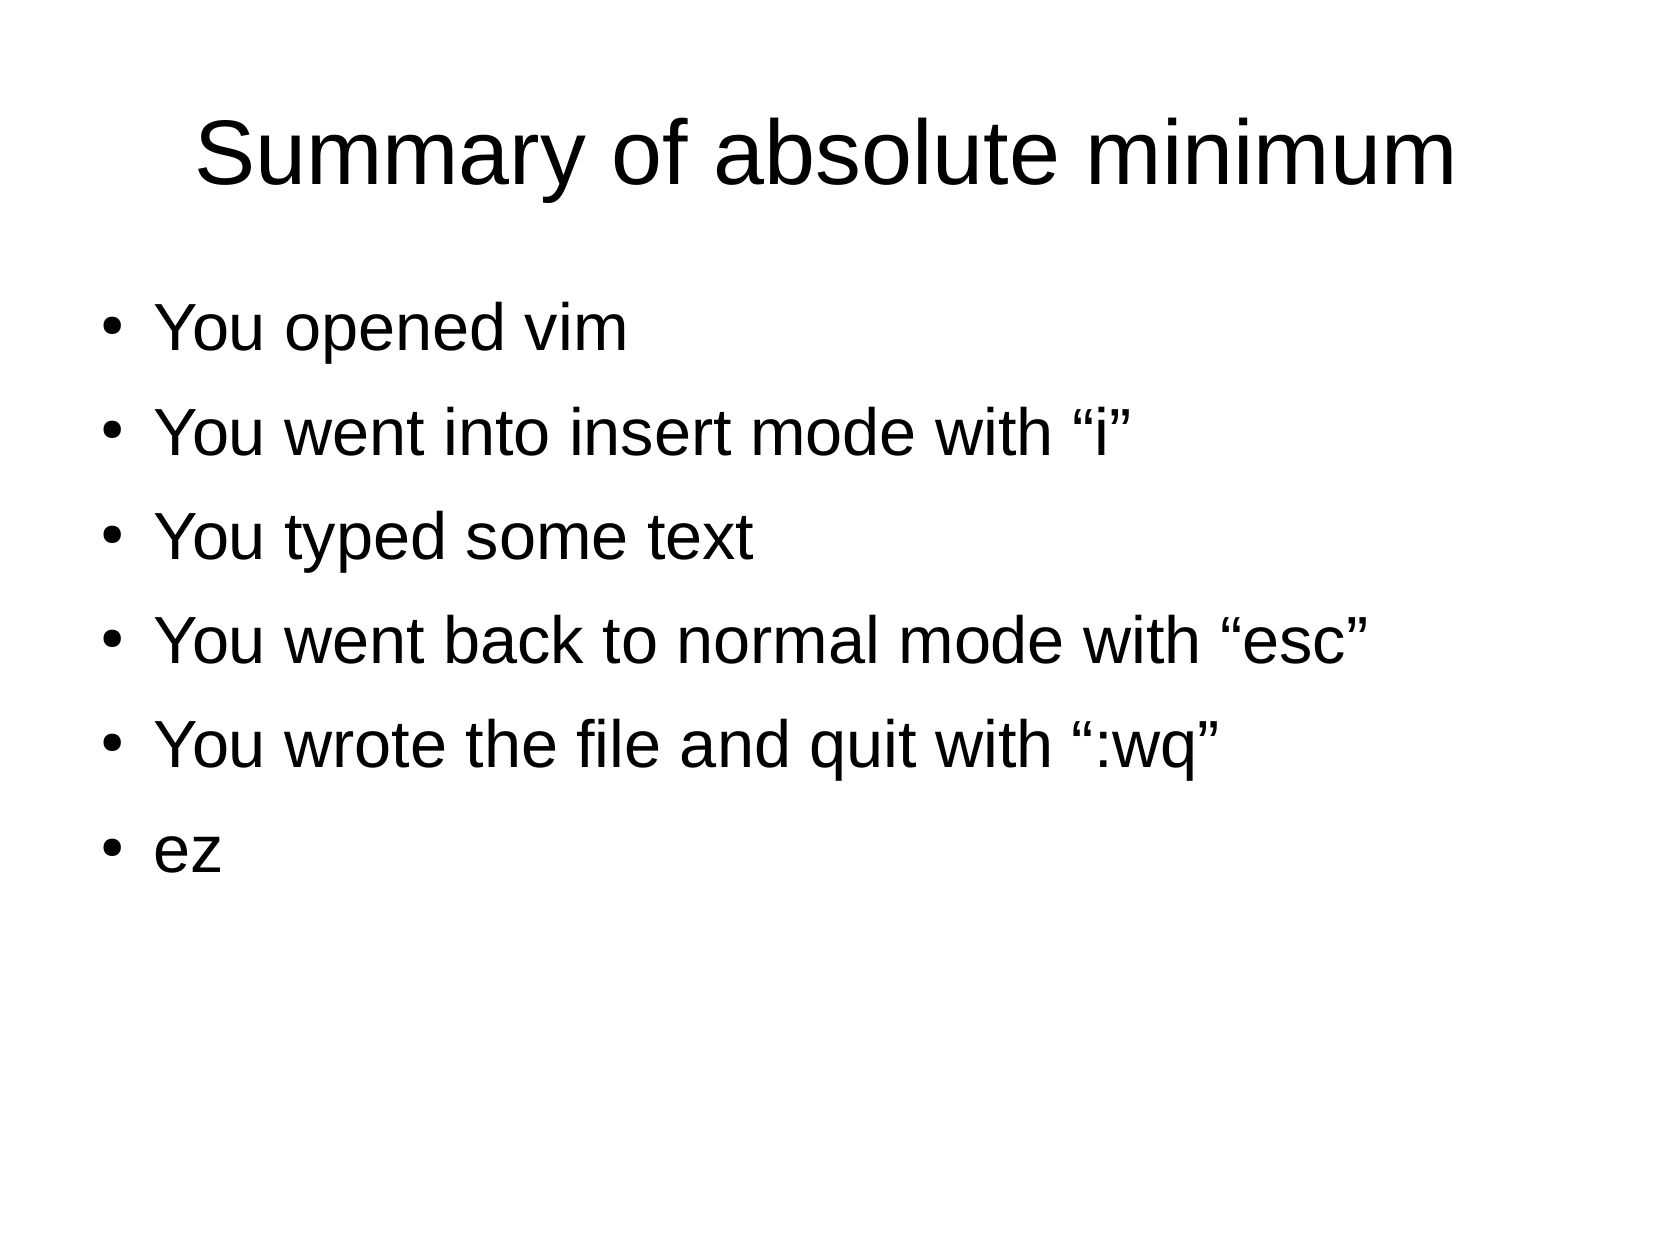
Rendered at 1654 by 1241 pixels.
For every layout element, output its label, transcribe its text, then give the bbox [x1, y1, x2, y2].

list You opened vim You went into insert mode with “i” You typed some text You went back to normal mode with “esc” You wrote the file and quit with “:wq” ez [82, 290, 1538, 1010]
title Summary of absolute minimum [82, 49, 1571, 257]
